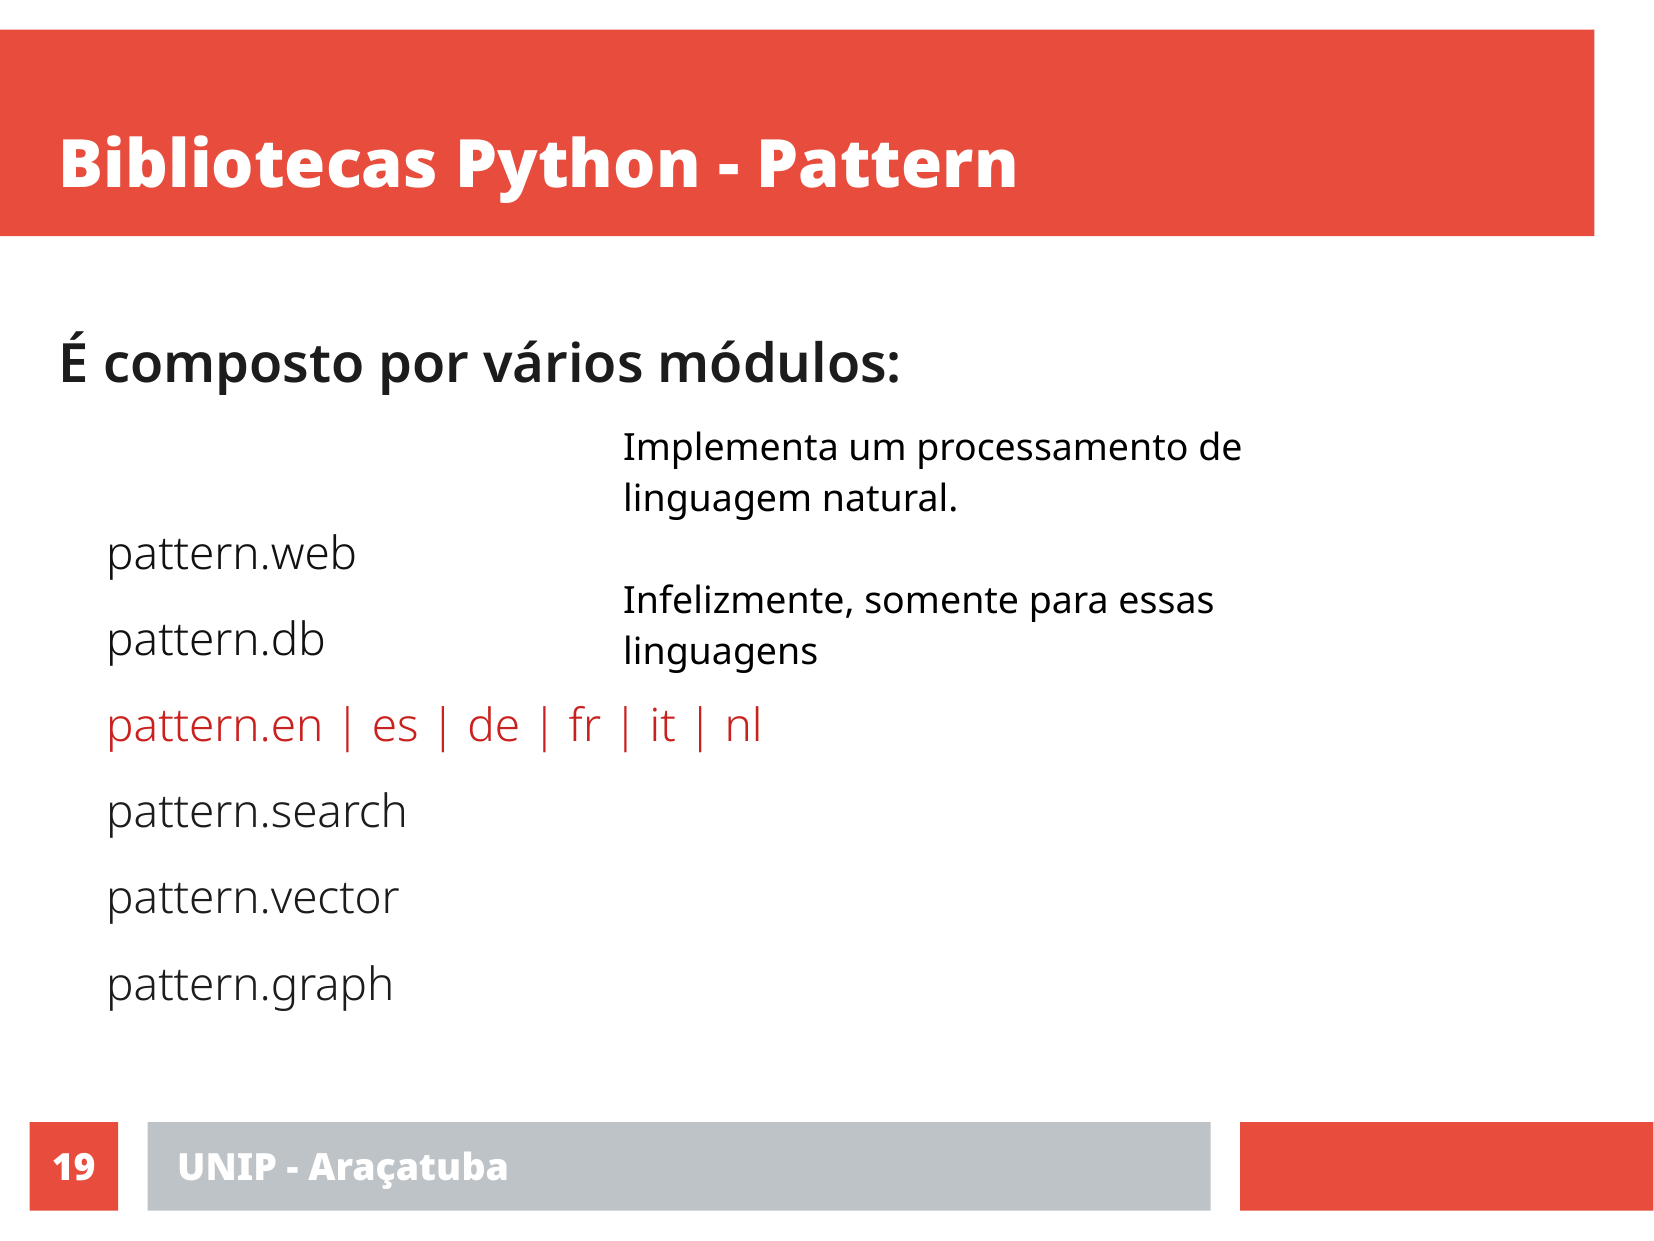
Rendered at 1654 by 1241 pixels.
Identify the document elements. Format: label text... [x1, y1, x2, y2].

list É composto por vários módulos: pattern.web pattern.db pattern.en | es | de | fr | it | nl pattern.search pattern.vector pattern.graph [59, 324, 1565, 1093]
title Bibliotecas Python - Pattern [59, 59, 1595, 207]
text_box Implementa um processamento de linguagem natural. Infelizmente, somente para essas linguagens [608, 413, 1376, 618]
